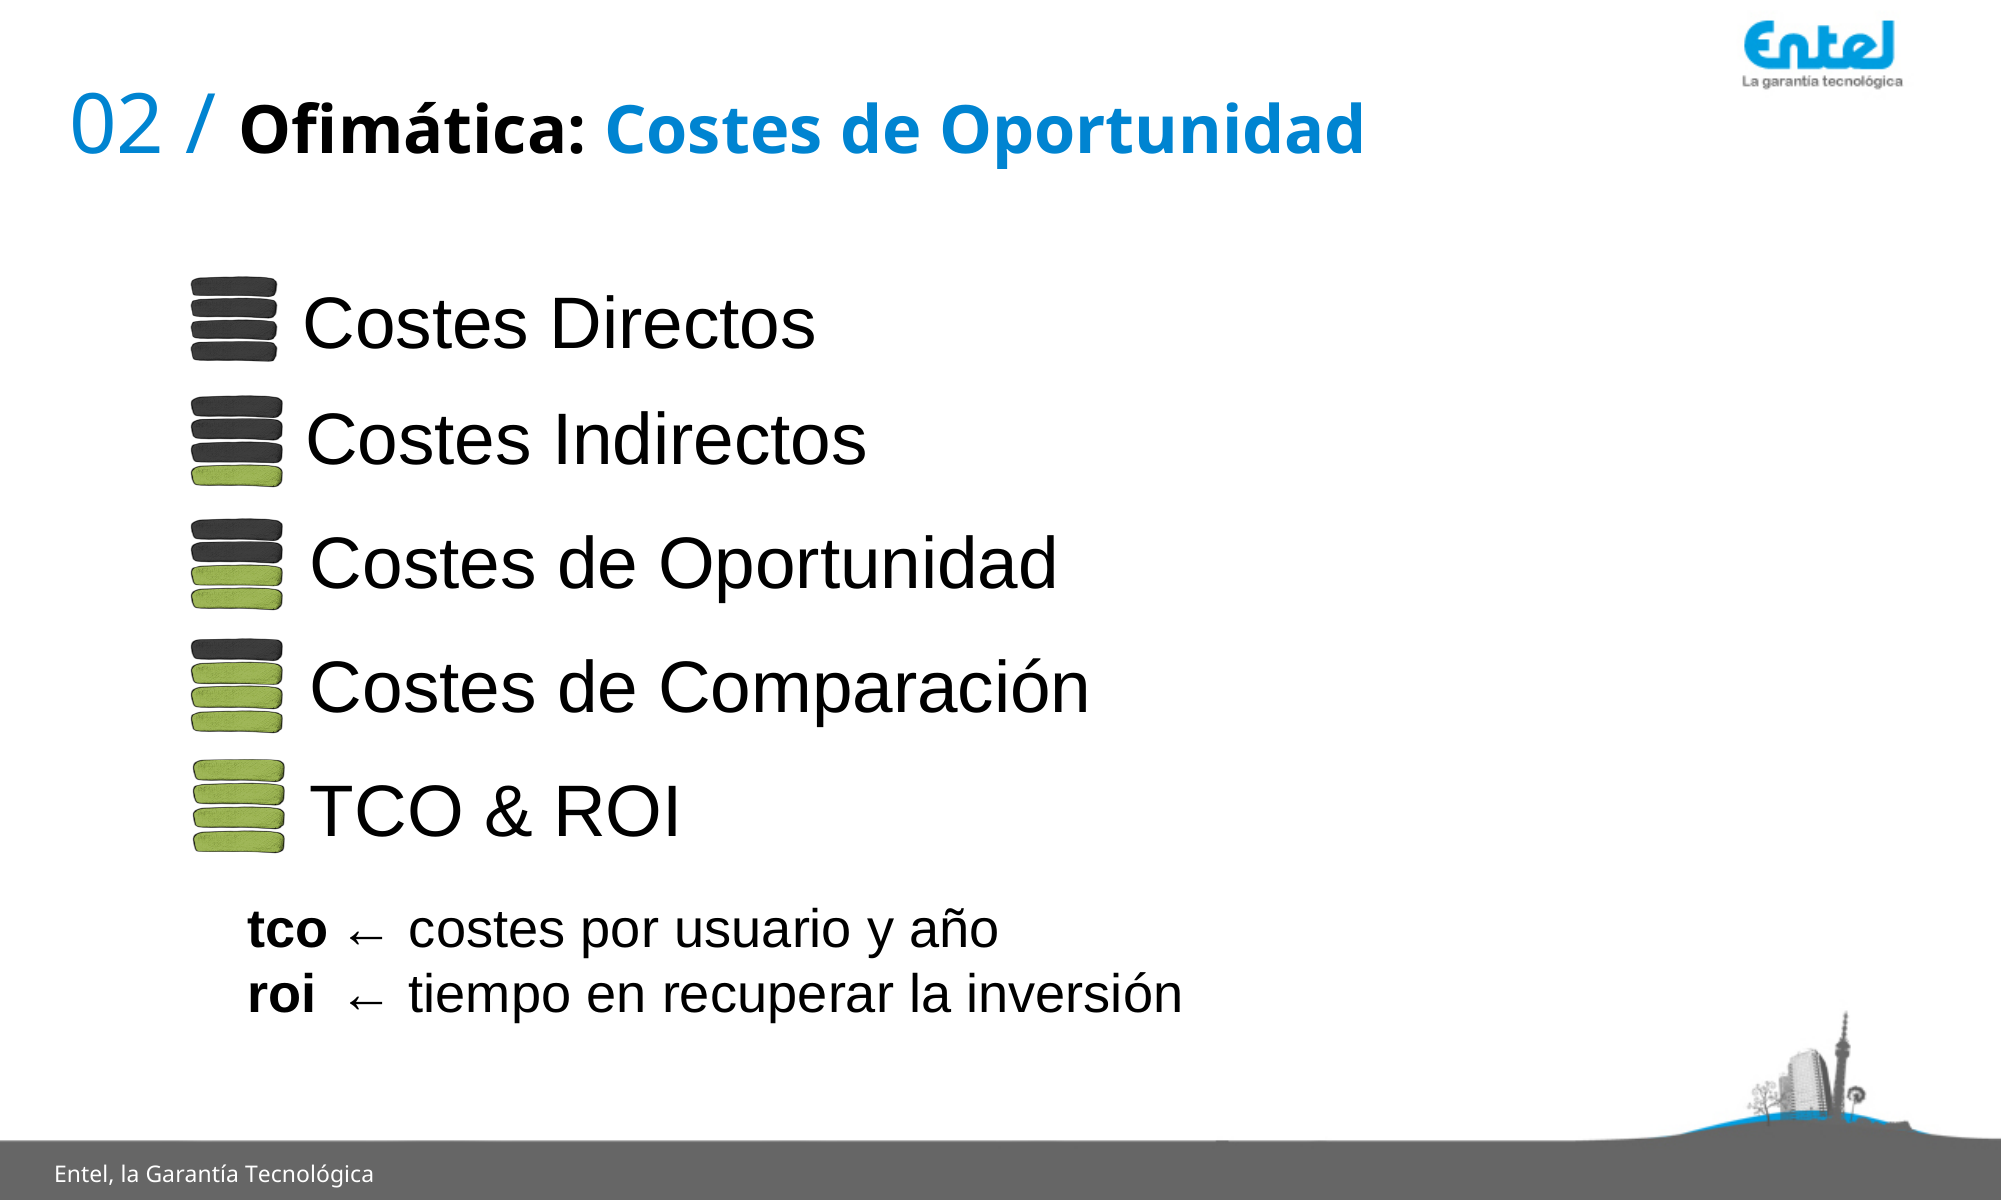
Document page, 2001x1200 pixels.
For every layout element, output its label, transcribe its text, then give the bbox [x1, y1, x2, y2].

text_box Entel, la Garantía Tecnológica [39, 1137, 966, 1198]
picture [0, 0, 2001, 1200]
text_box TCO & ROI [298, 756, 698, 859]
text_box Costes Directos [287, 268, 833, 371]
text_box Costes de Oportunidad [295, 507, 1075, 611]
text_box roi [232, 950, 332, 1031]
text_box Costes de Comparación [295, 632, 1107, 735]
text_box Costes Indirectos [290, 383, 884, 487]
text_box ← tiempo en recuperar la inversión [332, 950, 1200, 1031]
text_box tco [232, 885, 344, 950]
text_box ← costes por usuario y año [344, 885, 1034, 950]
text_box 02 / Ofimática: Costes de Oportunidad [51, 61, 1625, 202]
